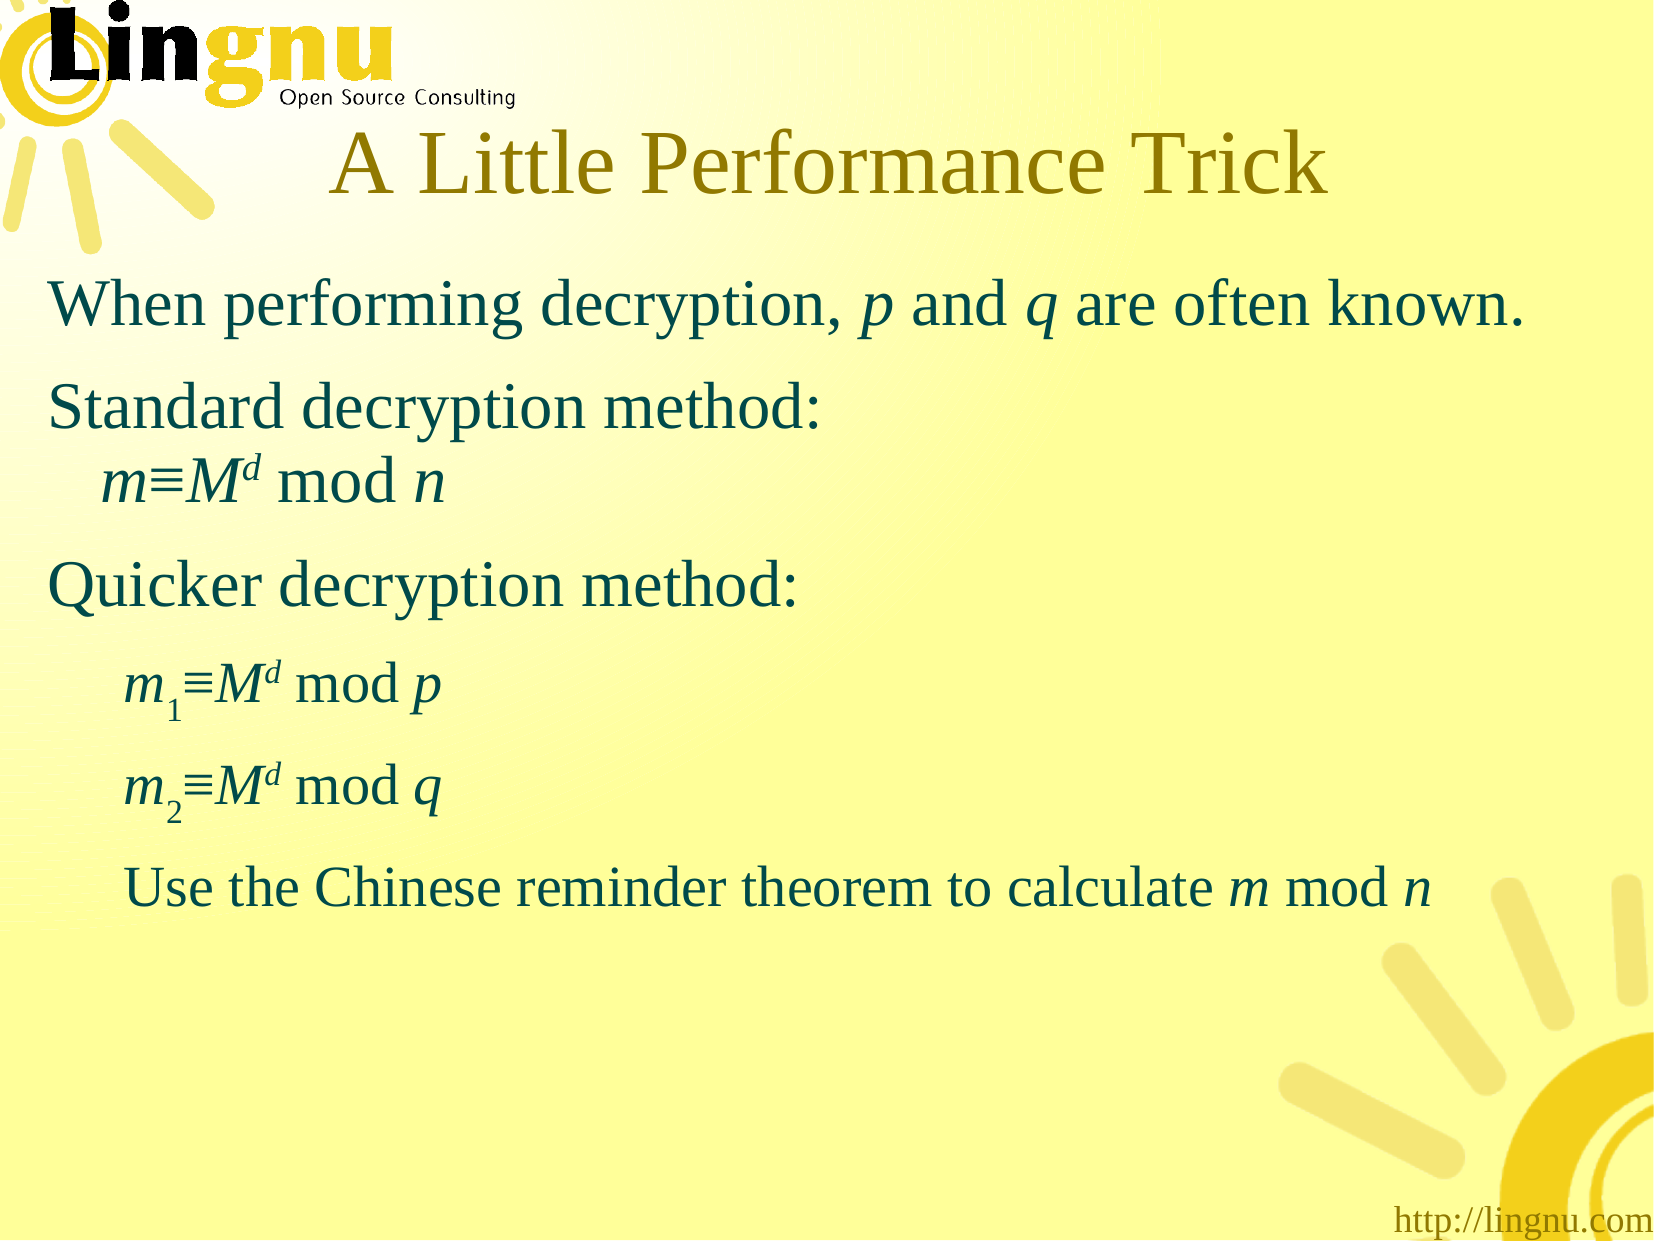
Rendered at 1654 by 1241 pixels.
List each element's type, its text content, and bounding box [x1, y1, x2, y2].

picture [0, 0, 516, 256]
picture [1256, 871, 1654, 1241]
list When performing decryption, p and q are often known. Standard decryption method: m≡Md mod n Quicker decryption method: m1≡Md mod p m2≡Md mod q Use the Chinese reminder theorem to calculate m mod n [29, 265, 1625, 1127]
title A Little Performance Trick [123, 58, 1536, 265]
